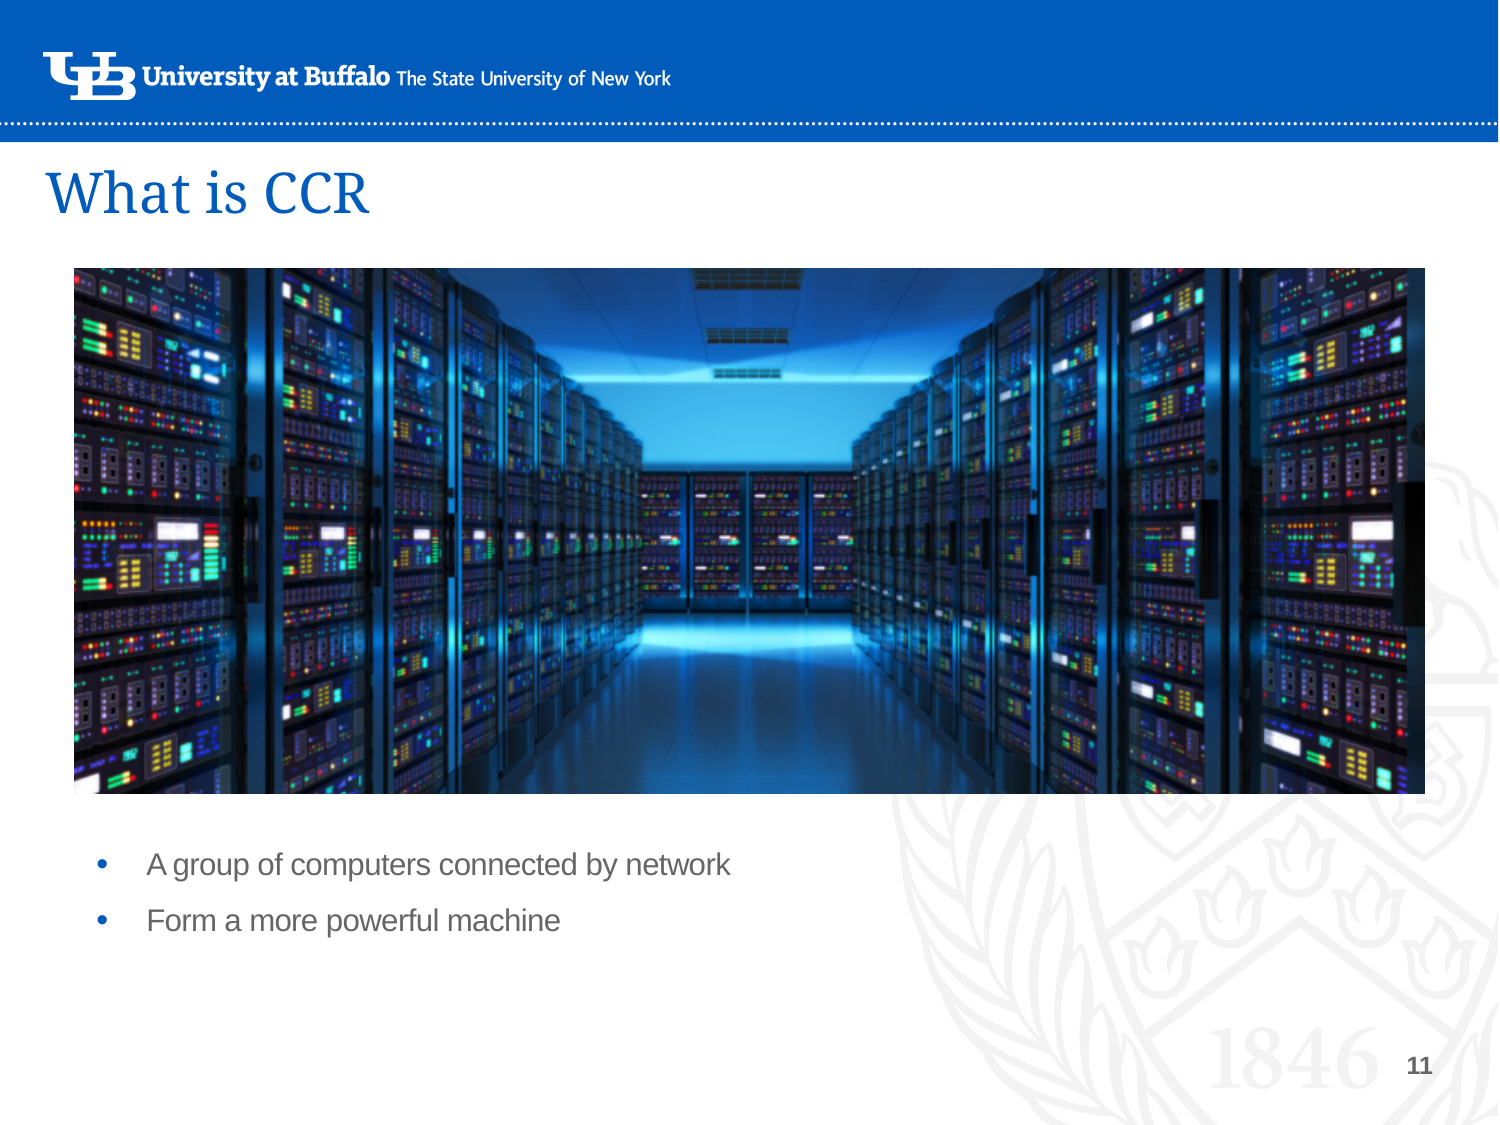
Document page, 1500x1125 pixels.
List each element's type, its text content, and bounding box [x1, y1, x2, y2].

title What is CCR [30, 153, 1387, 233]
picture [0, 0, 1499, 1125]
list A group of computers connected by network Form a more powerful machine [60, 833, 1306, 976]
